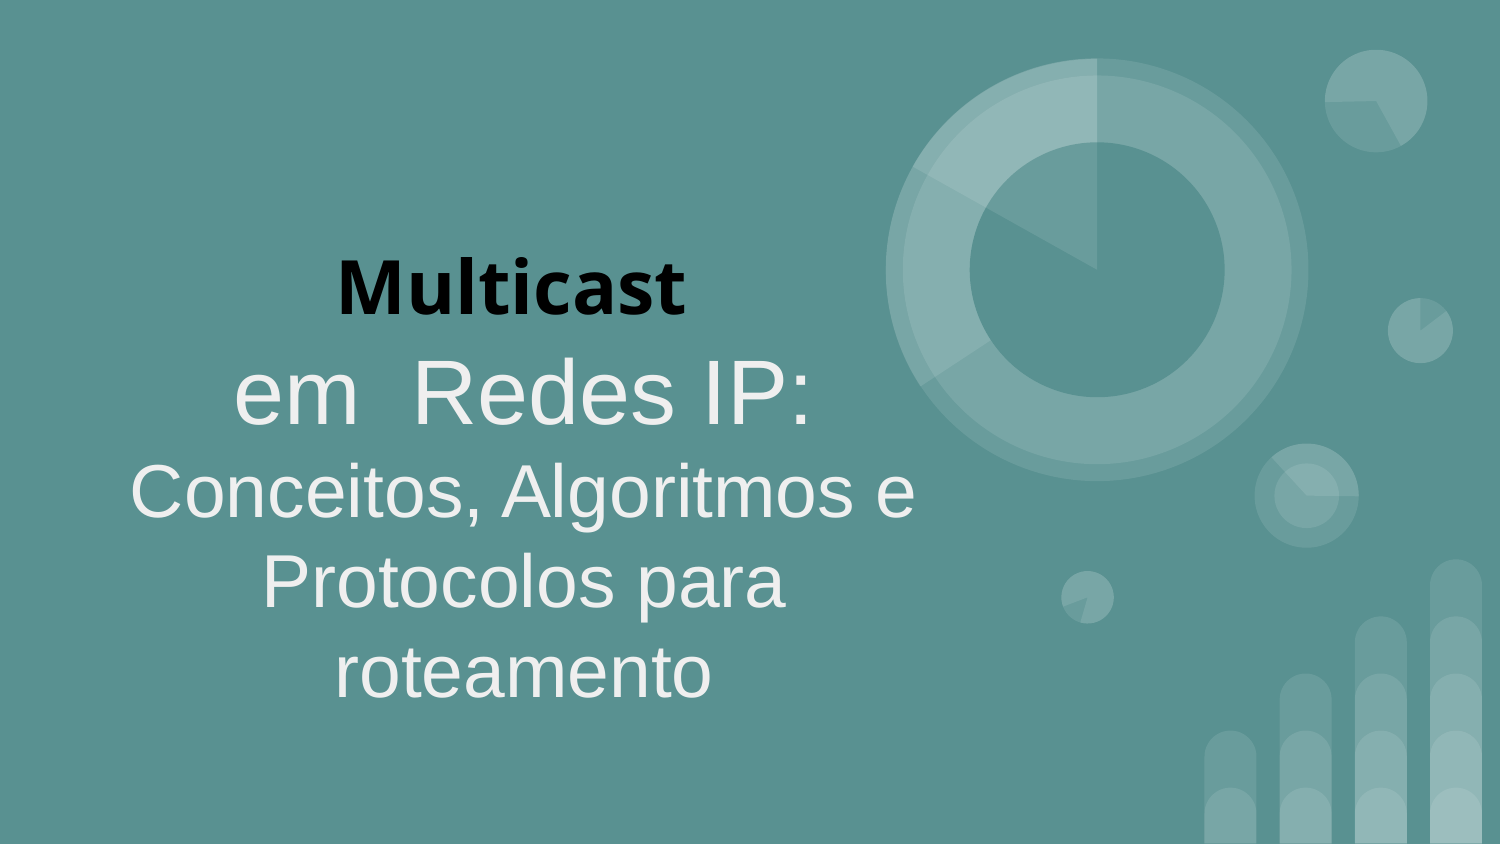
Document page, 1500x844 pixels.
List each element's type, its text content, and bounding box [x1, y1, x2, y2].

title Multicast em Redes IP: Conceitos, Algoritmos e Protocolos para roteamento [73, 182, 975, 720]
